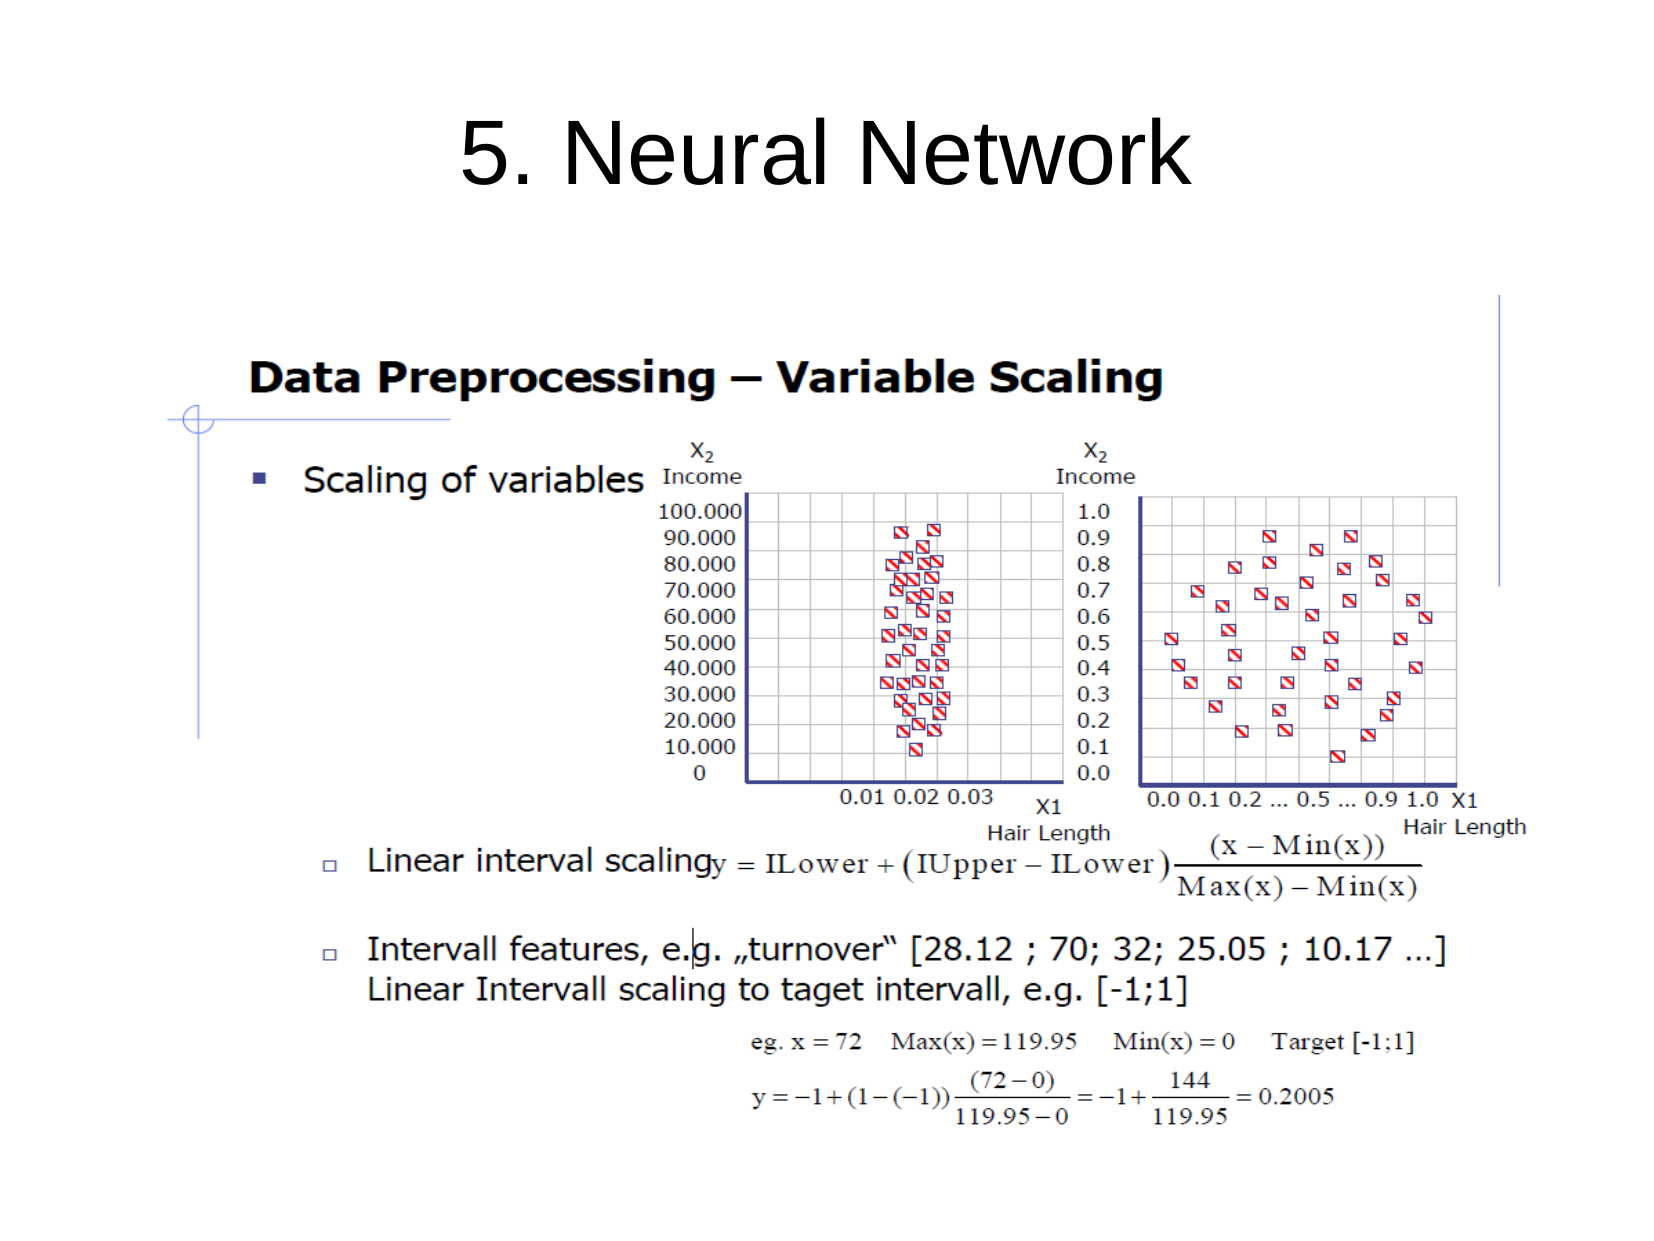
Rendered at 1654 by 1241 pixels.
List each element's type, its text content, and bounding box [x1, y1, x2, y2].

title 5. Neural Network [82, 56, 1571, 250]
picture [118, 295, 1543, 1162]
